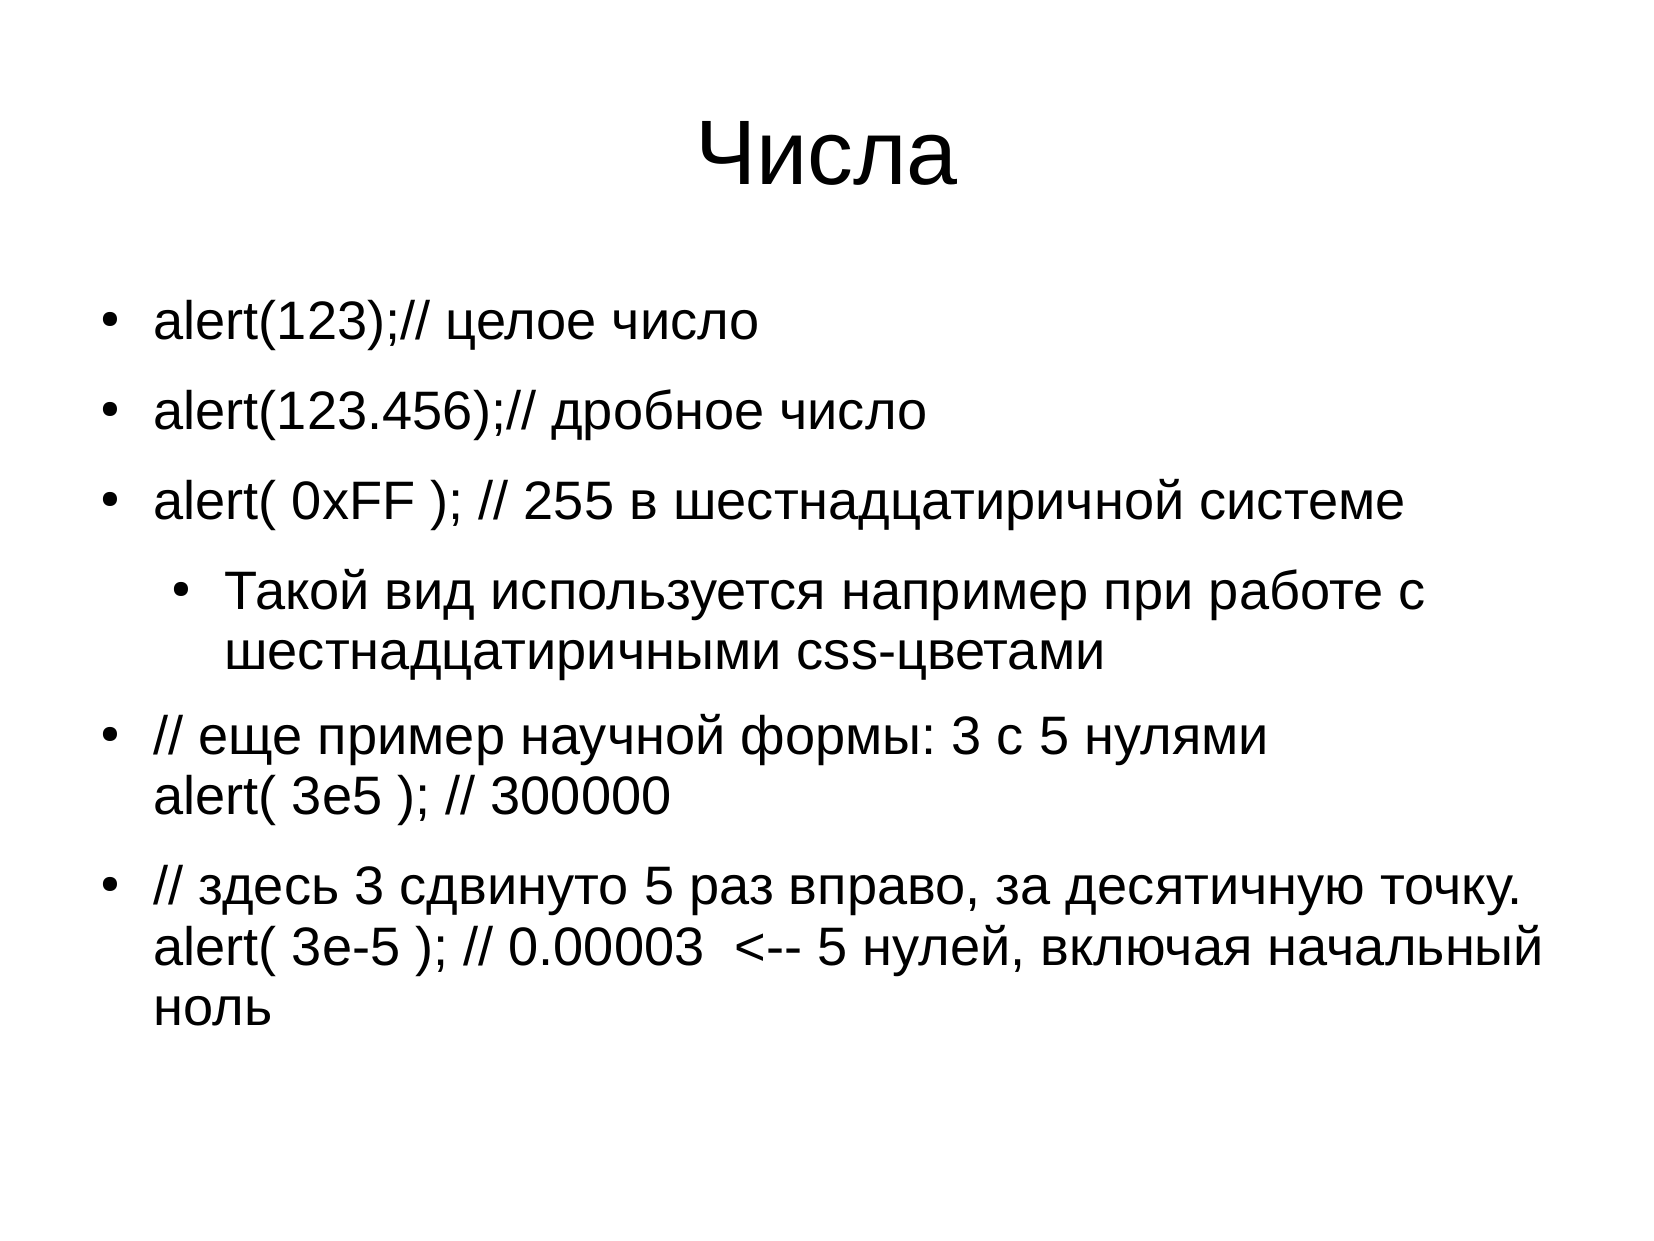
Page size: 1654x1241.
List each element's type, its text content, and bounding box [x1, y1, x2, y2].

list alert(123);// целое число alert(123.456);// дробное число alert( 0xFF ); // 255 в шестнадцатиричной системе Такой вид используется например при работе с шестнадцатиричными css-цветами // еще пример научной формы: 3 с 5 нулями alert( 3e5 ); // 300000 // здесь 3 сдвинуто 5 раз вправо, за десятичную точку. alert( 3e-5 ); // 0.00003 <-- 5 нулей, включая начальный ноль [82, 290, 1571, 1109]
title Числа [82, 49, 1571, 257]
